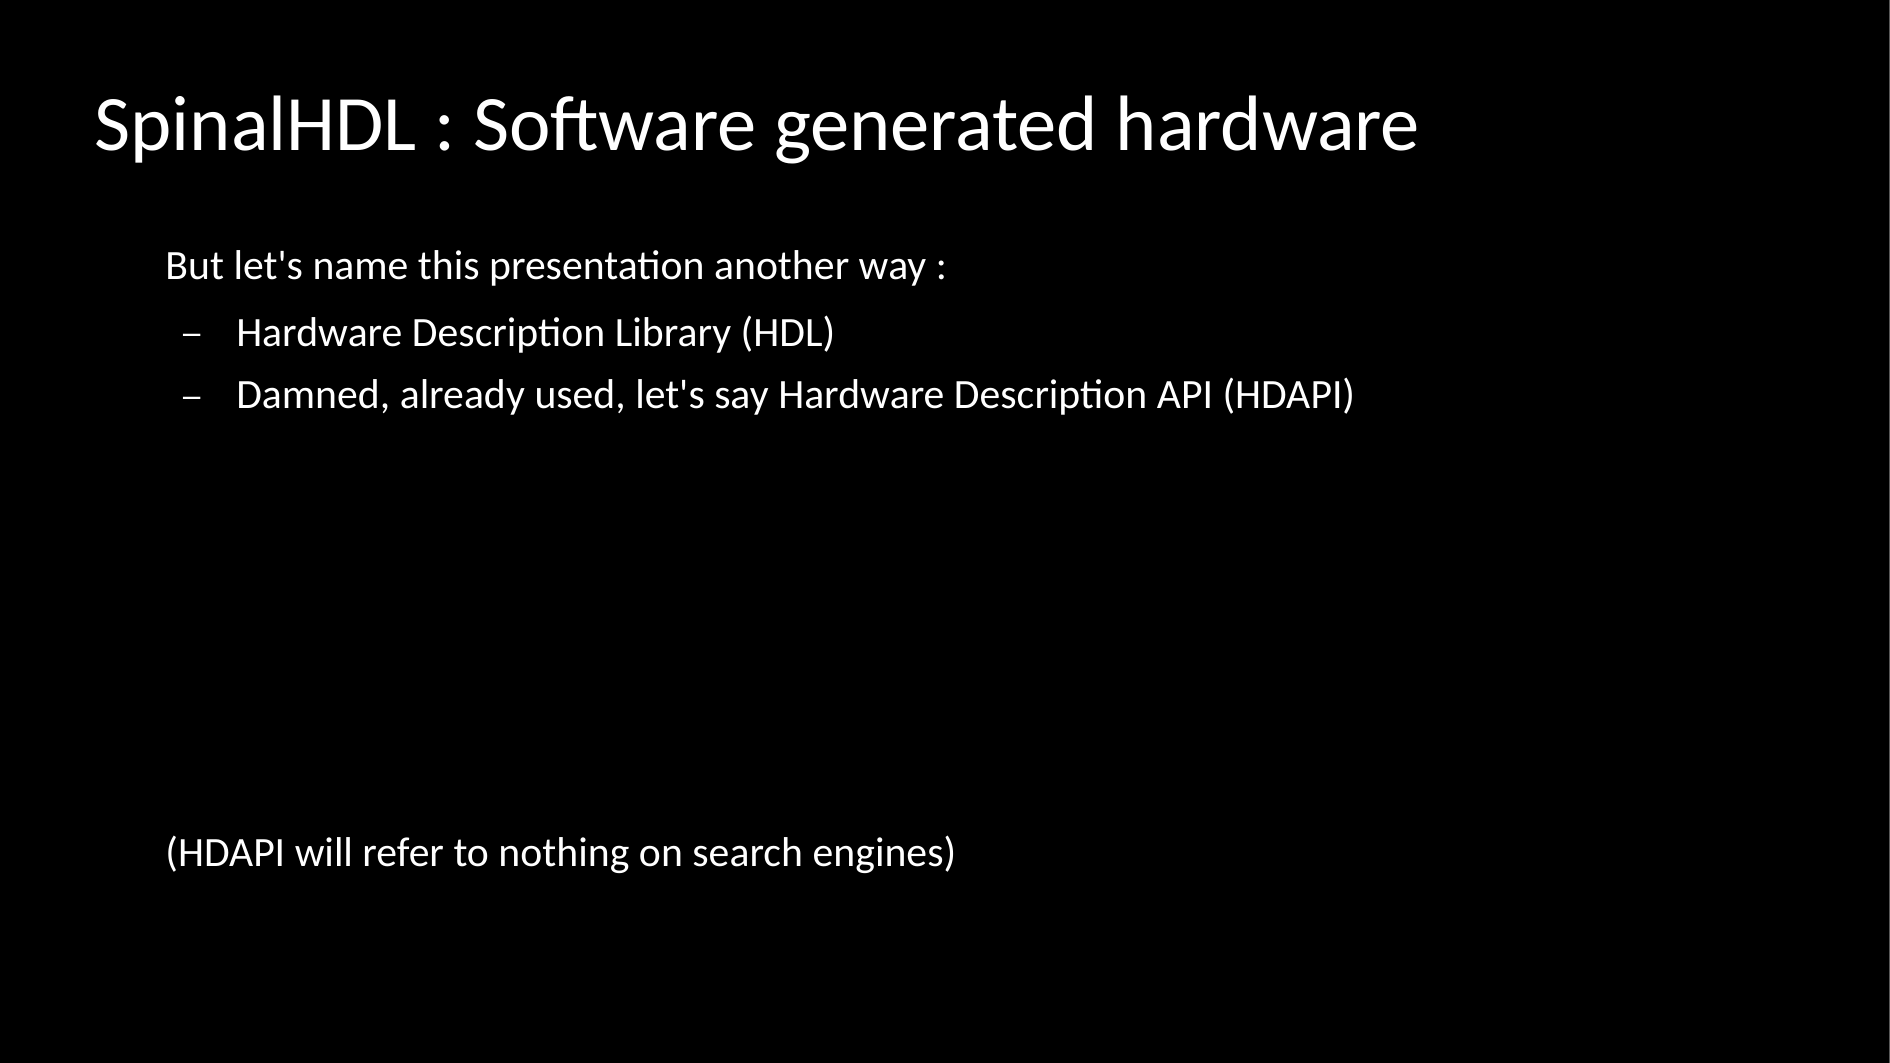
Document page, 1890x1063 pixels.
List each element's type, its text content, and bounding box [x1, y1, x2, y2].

title SpinalHDL : Software generated hardware [94, 42, 1796, 220]
list But let's name this presentation another way : Hardware Description Library (HDL) Damned, already used, let's say Hardware Description API (HDAPI) (HDAPI will refer to nothing on search engines) [94, 248, 1796, 998]
